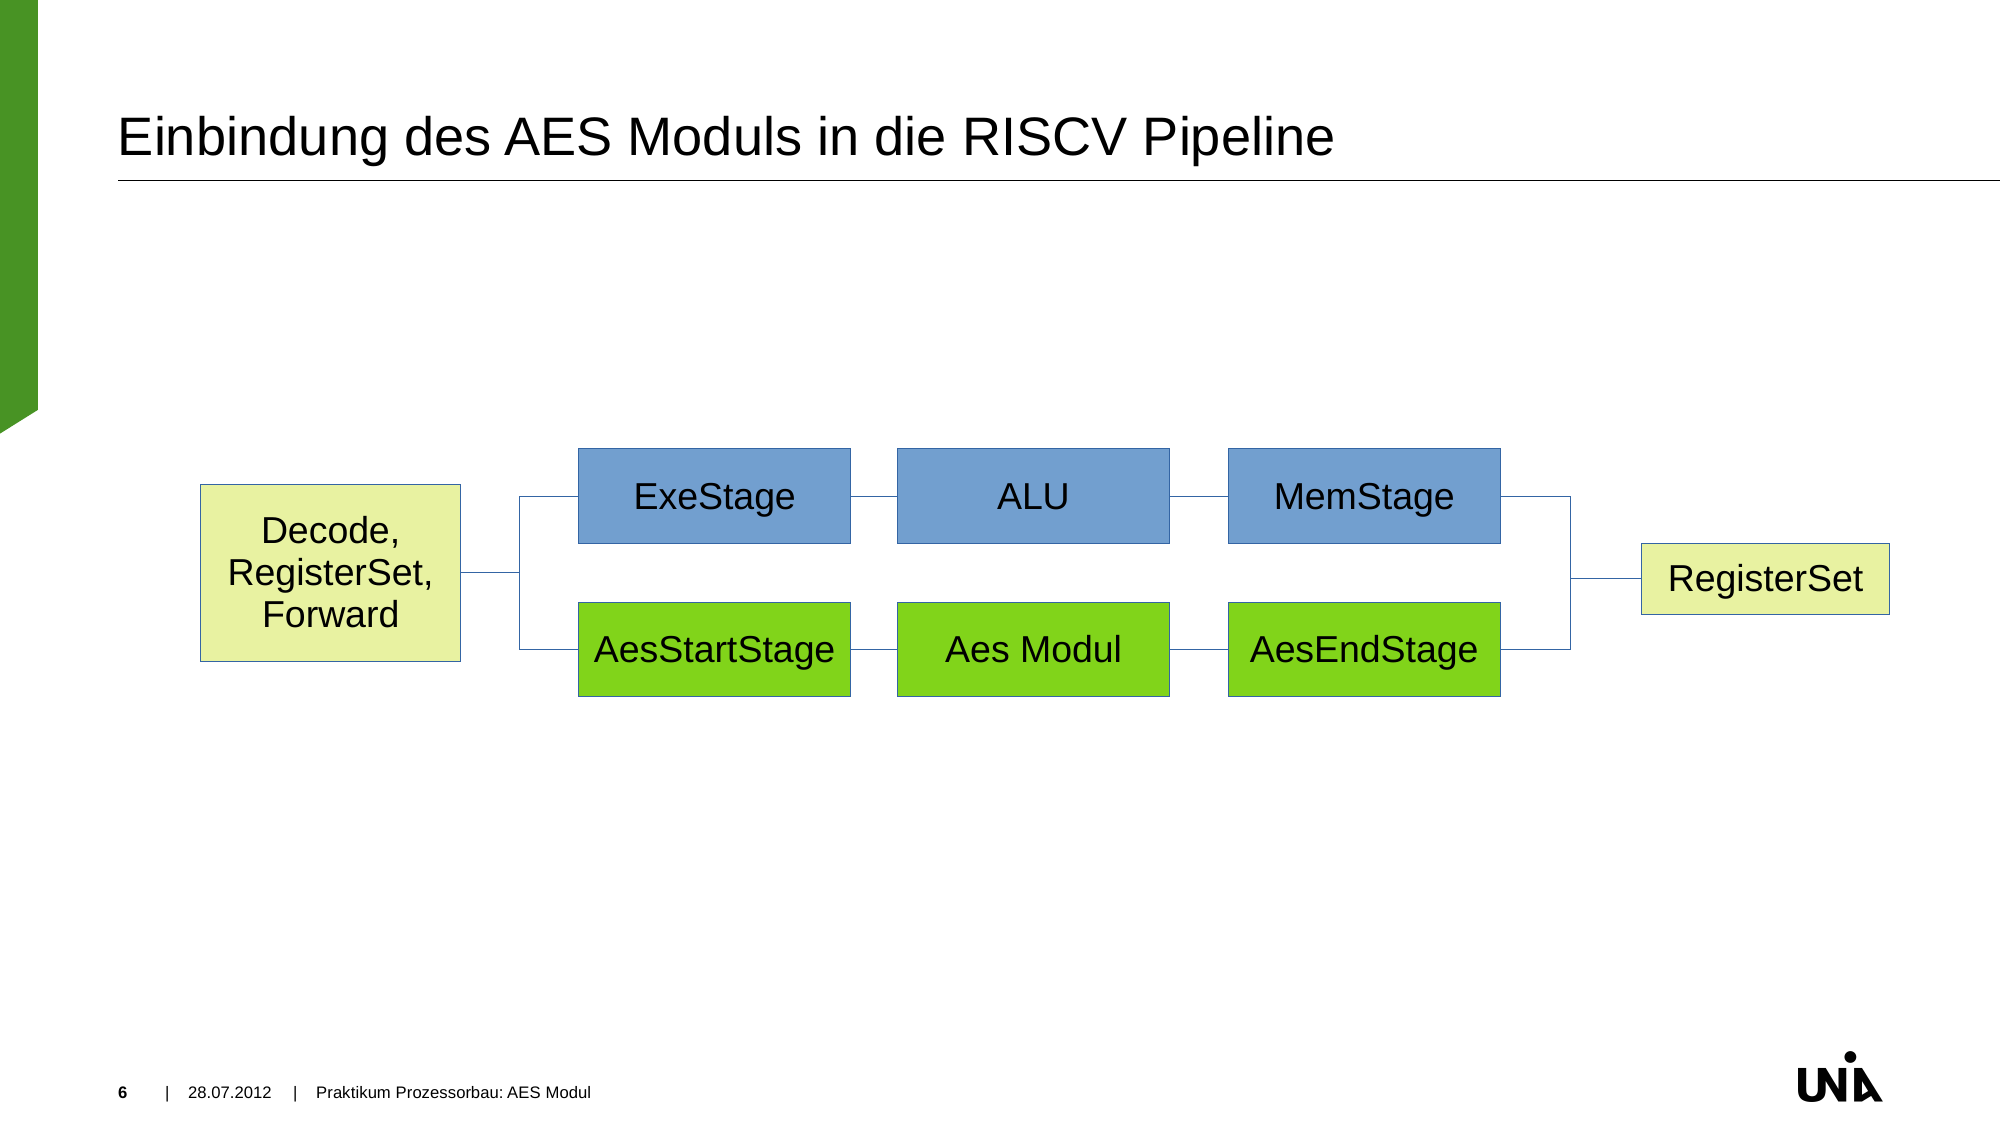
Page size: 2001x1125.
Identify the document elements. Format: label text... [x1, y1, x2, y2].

title Einbindung des AES Moduls in die RISCV Pipeline [117, 0, 1882, 167]
text_box | 28.07.2012 [165, 1066, 298, 1103]
text_box Aes Modul [897, 602, 1170, 697]
text_box ALU [897, 448, 1170, 544]
text_box Decode, RegisterSet, Forward [200, 484, 461, 662]
text_box RegisterSet [1641, 543, 1890, 615]
text_box MemStage [1228, 448, 1501, 544]
picture [1798, 1051, 1883, 1102]
slide_number <Foliennummer> [118, 1066, 165, 1102]
text_box ExeStage [578, 448, 851, 544]
text_box AesStartStage [578, 602, 851, 697]
text_box | Praktikum Prozessorbau: AES Modul [298, 1066, 1490, 1103]
text_box AesEndStage [1228, 602, 1501, 697]
